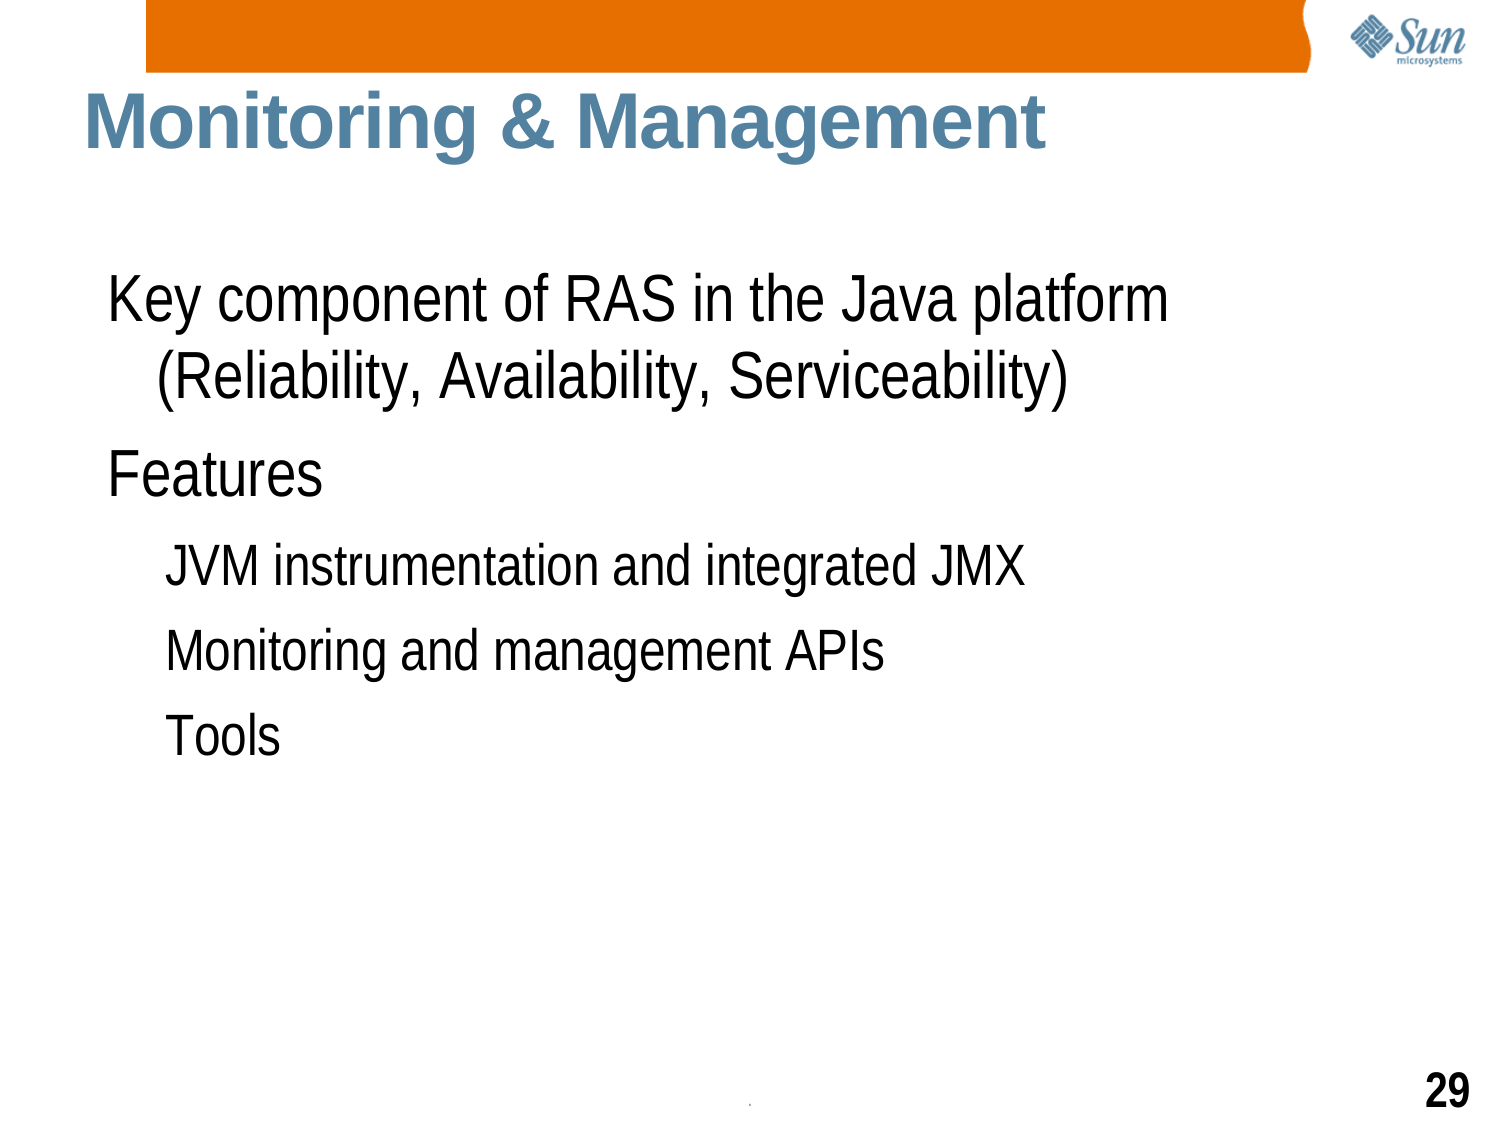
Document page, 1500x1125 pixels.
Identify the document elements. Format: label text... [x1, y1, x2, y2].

picture [146, 0, 1500, 75]
title Monitoring & Management [83, 84, 1446, 227]
list Key component of RAS in the Java platform (Reliability, Availability, Serviceability) Features JVM instrumentation and integrated JMX Monitoring and management APIs Tools [88, 259, 1448, 999]
